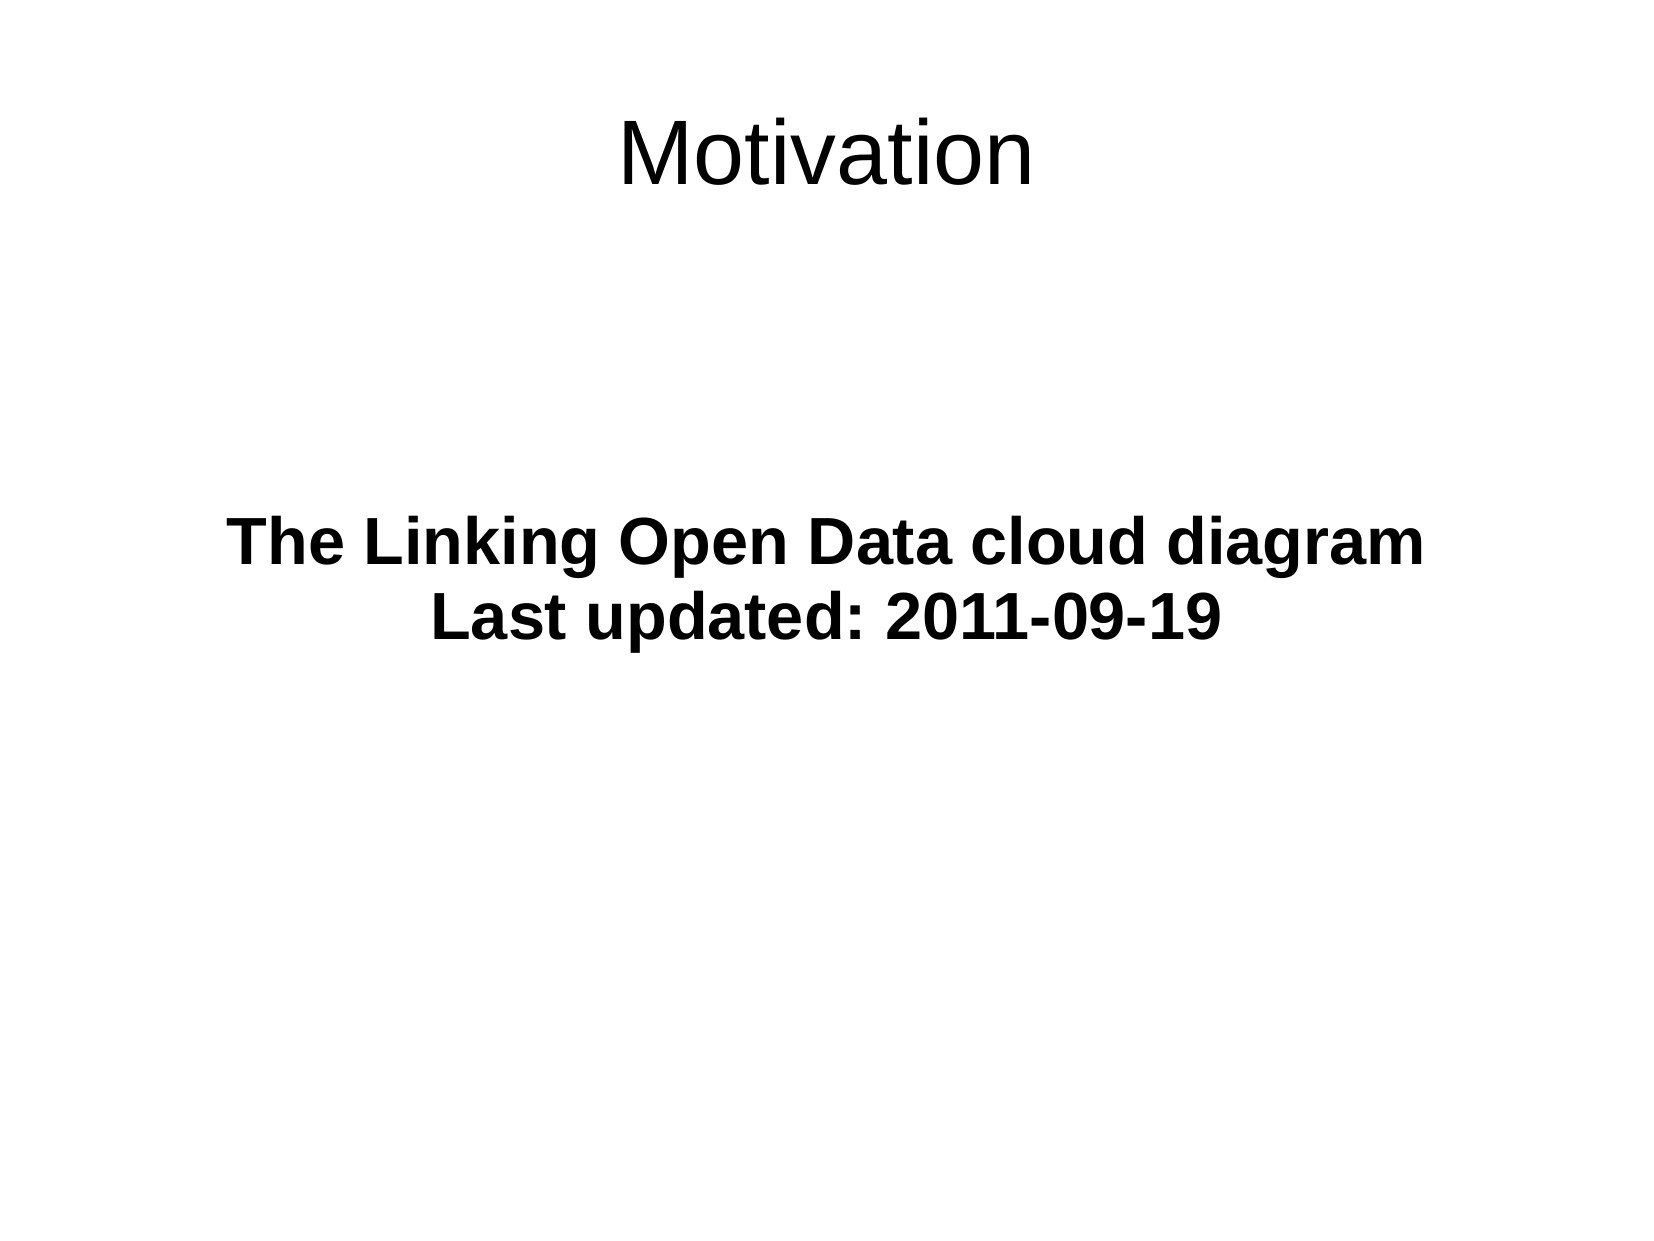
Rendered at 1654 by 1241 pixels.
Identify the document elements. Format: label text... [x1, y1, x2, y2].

subtitle The Linking Open Data cloud diagram Last updated: 2011-09-19 [82, 250, 1571, 1102]
title Motivation [82, 56, 1571, 250]
